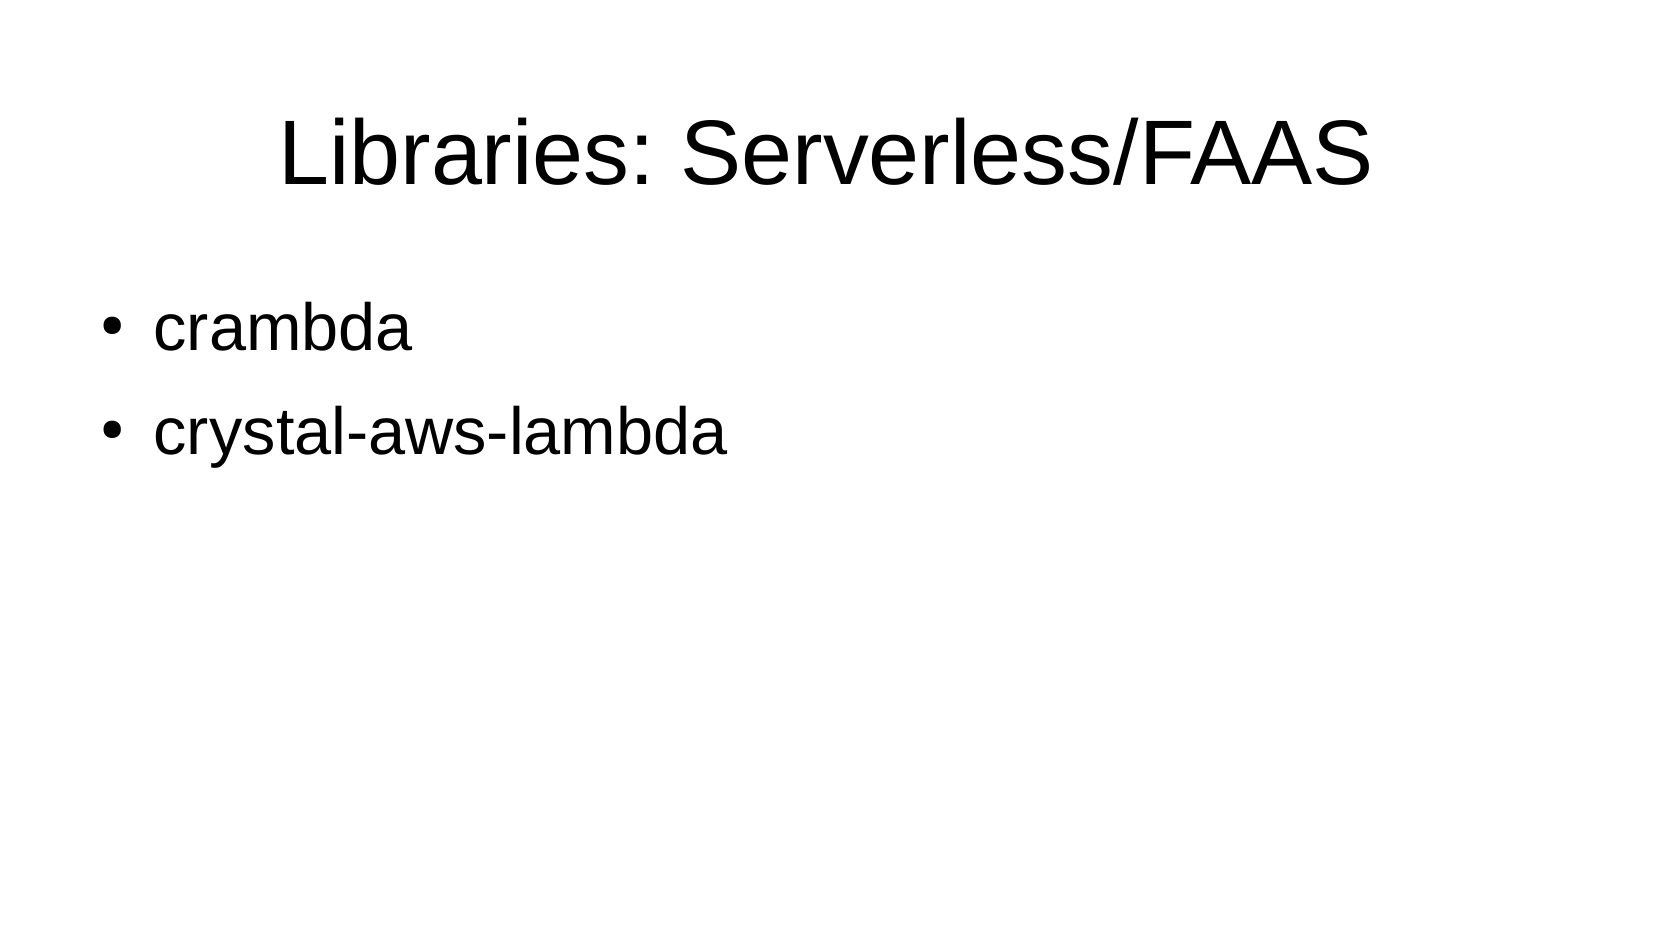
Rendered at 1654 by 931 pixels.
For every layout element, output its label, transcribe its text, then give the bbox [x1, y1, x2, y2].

title Libraries: Serverless/FAAS [82, 49, 1571, 257]
list crambda crystal-aws-lambda [82, 290, 1571, 856]
